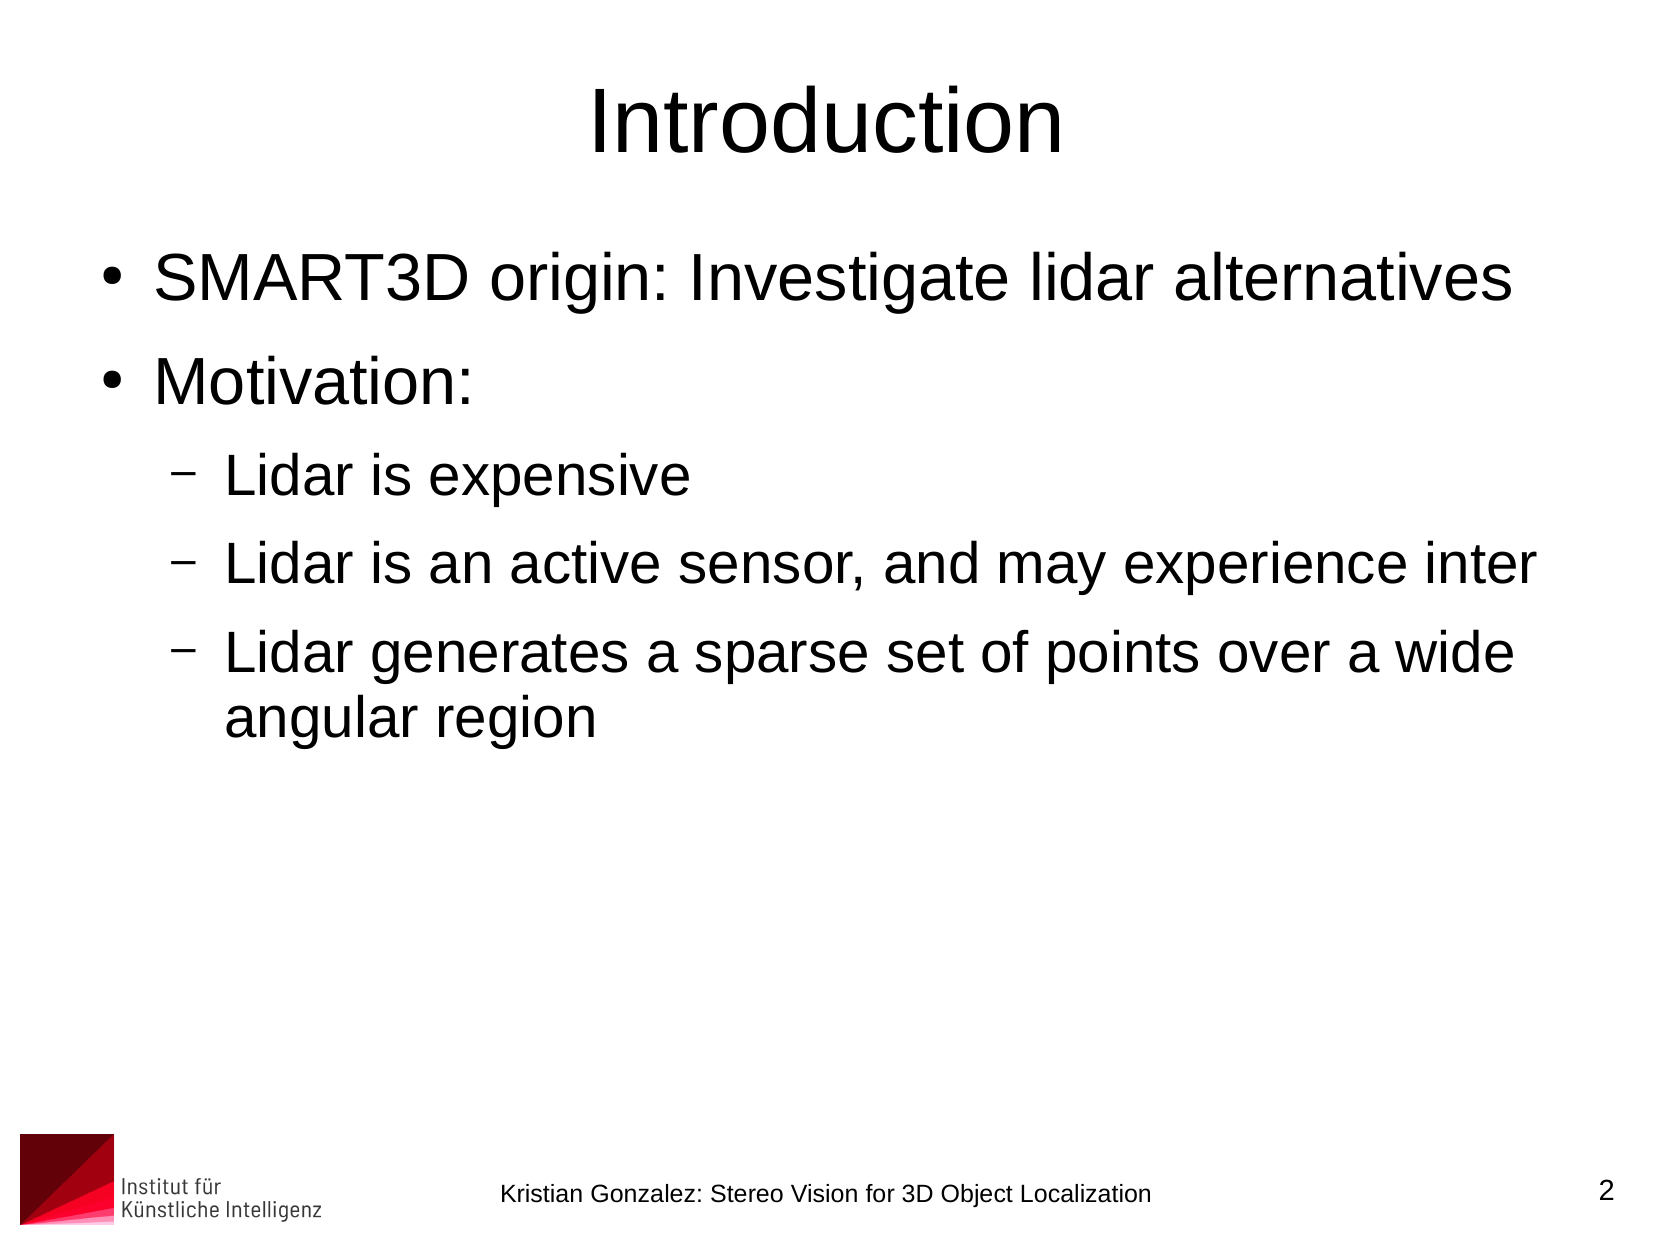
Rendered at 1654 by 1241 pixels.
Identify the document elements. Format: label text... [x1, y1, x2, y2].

picture [20, 1134, 321, 1225]
title Introduction [170, 53, 1483, 189]
list SMART3D origin: Investigate lidar alternatives Motivation: Lidar is expensive Lidar is an active sensor, and may experience inter Lidar generates a sparse set of points over a wide angular region [82, 240, 1571, 1096]
